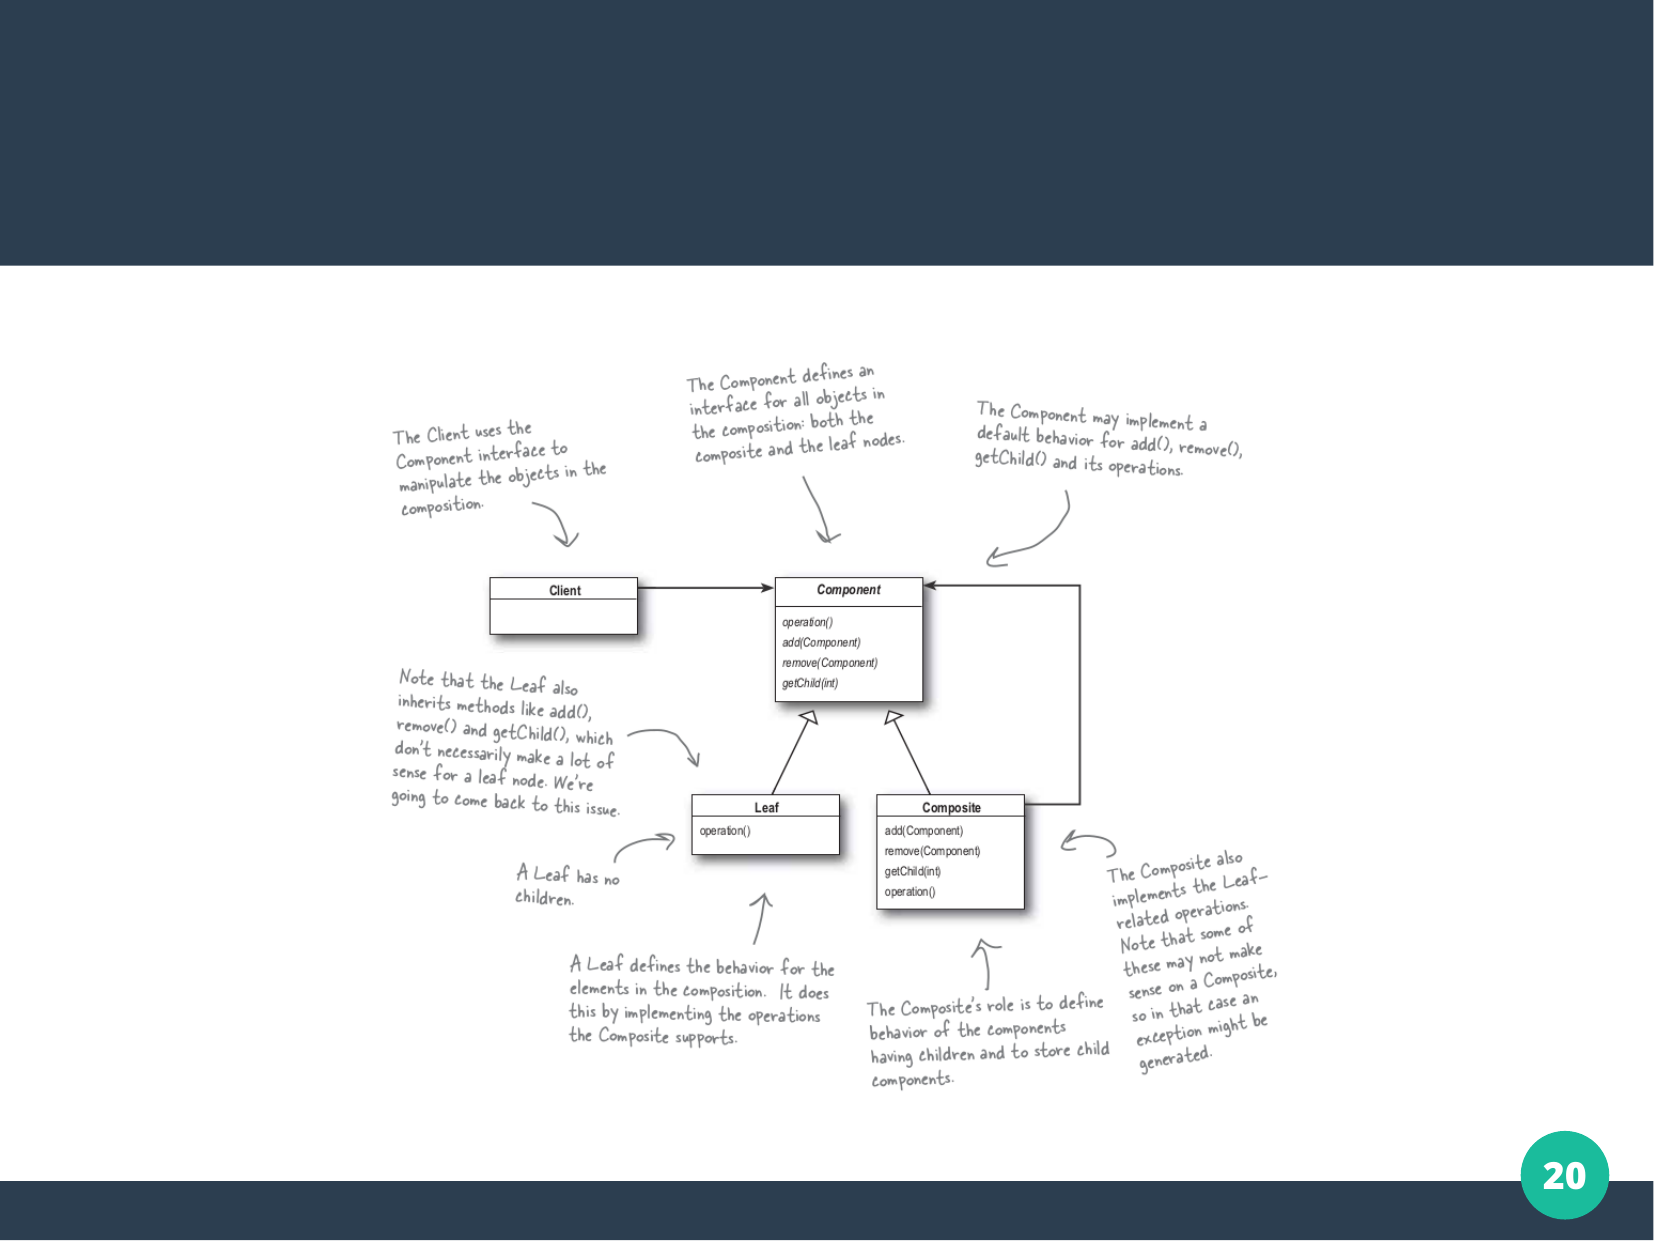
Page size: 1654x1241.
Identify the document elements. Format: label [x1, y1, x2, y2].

picture [341, 344, 1321, 1161]
